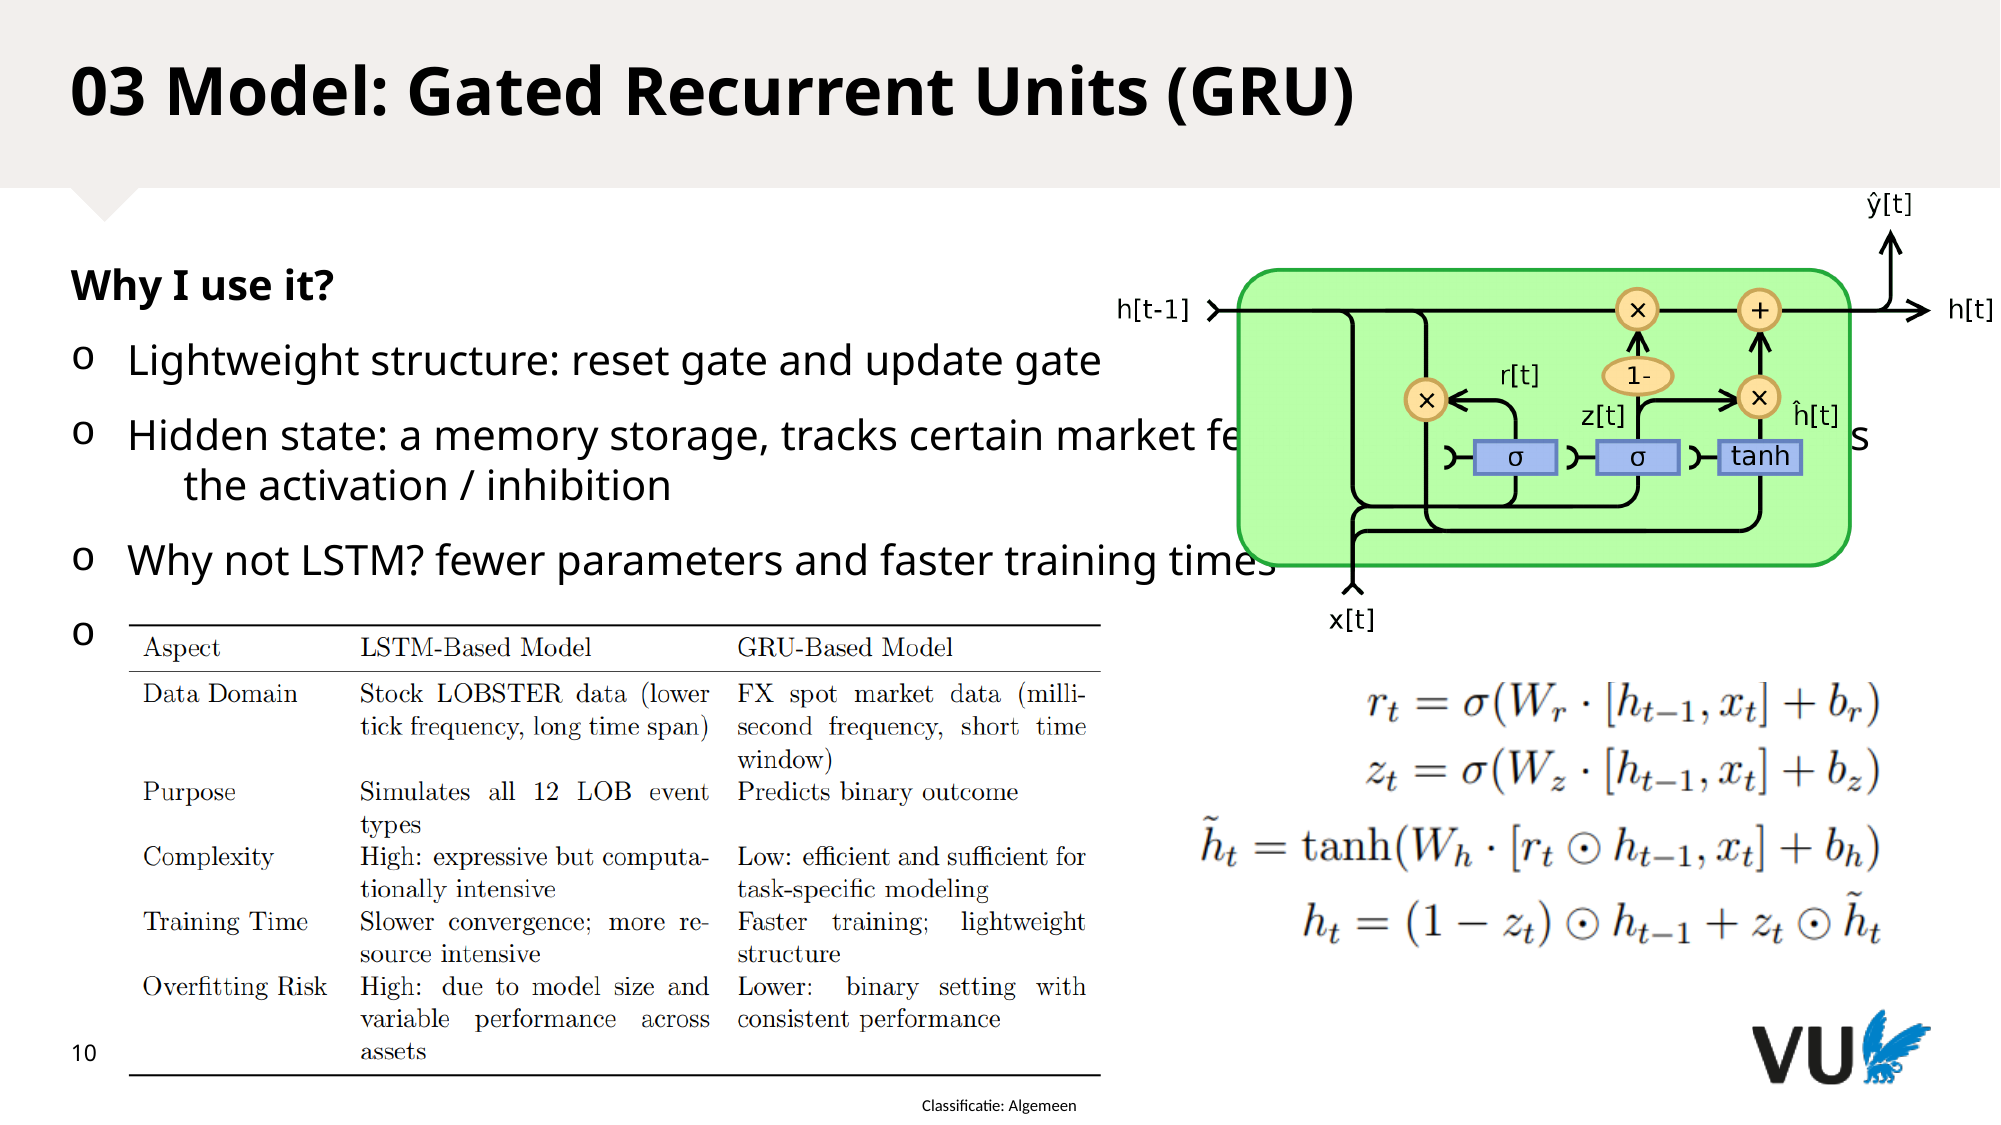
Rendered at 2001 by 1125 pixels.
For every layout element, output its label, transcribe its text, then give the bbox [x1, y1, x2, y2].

picture [111, 188, 2001, 1086]
text_box [70, 983, 152, 1125]
picture [1188, 682, 1921, 953]
list Why I use it? Lightweight structure: reset gate and update gate Hidden state: a memory storage, tracks certain market features, and relative value shows the activation / inhibition Why not LSTM? fewer parameters and faster training times Purpose: embed the market conditions [67, 211, 1110, 618]
title 03 Model: Gated Recurrent Units (GRU) [70, 0, 1930, 188]
